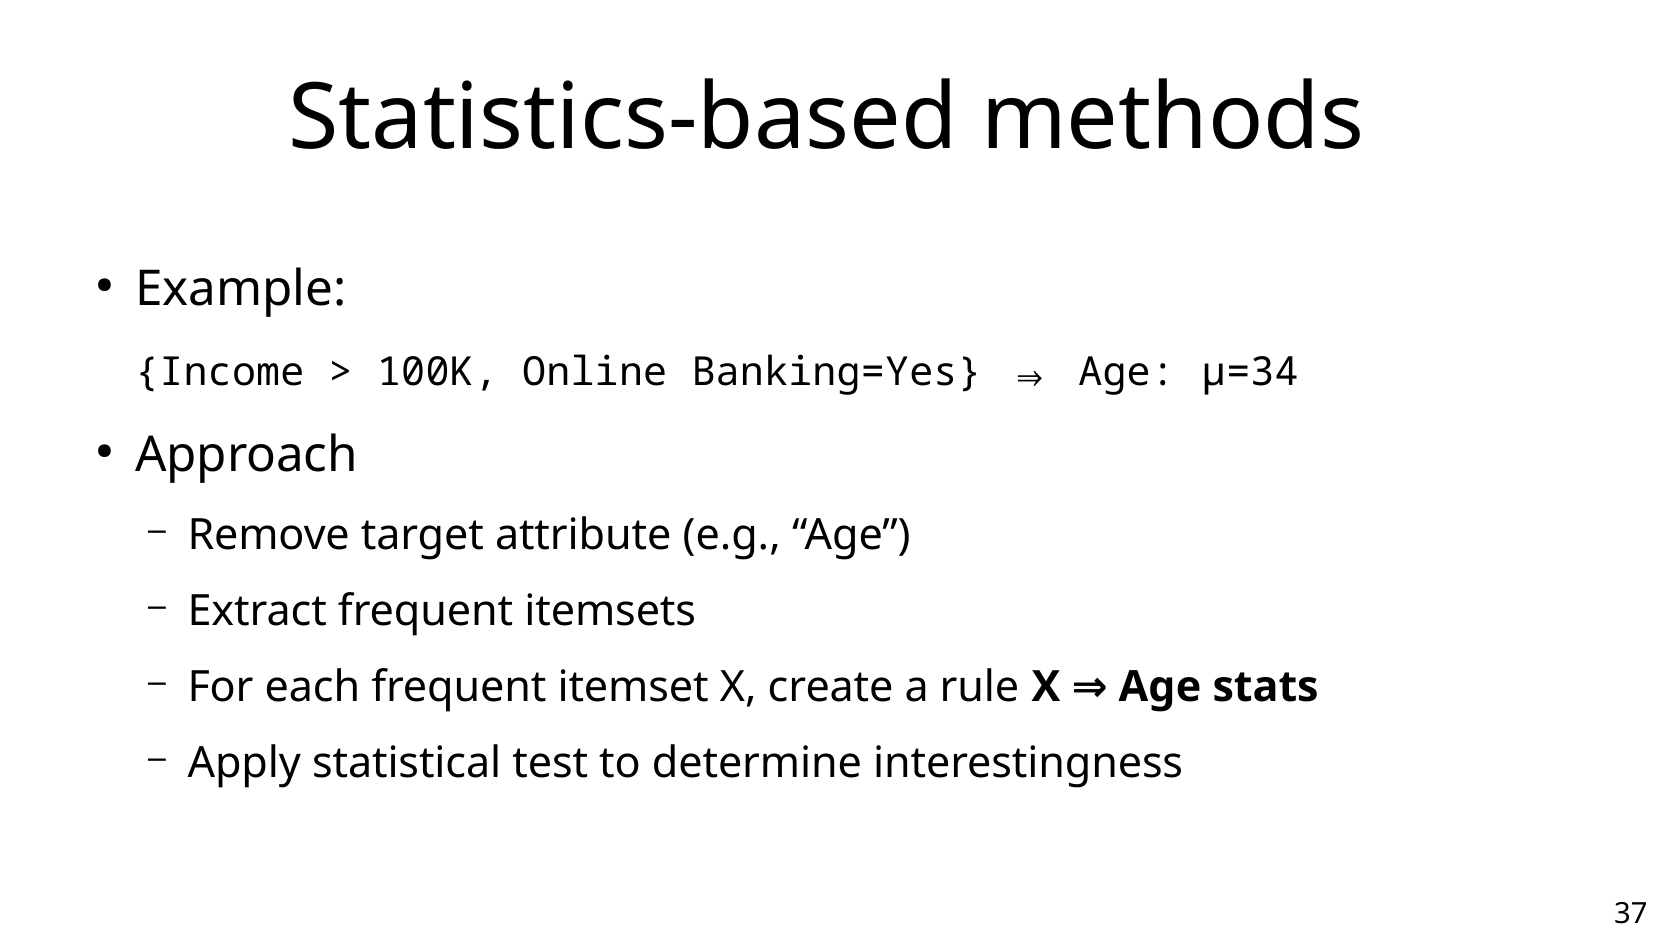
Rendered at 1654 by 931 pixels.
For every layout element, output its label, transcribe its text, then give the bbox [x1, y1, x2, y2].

title Statistics-based methods [82, 1, 1571, 226]
list Example: {Income > 100K, Online Banking=Yes} ⇒ Age: μ=34 Approach Remove target attribute (e.g., “Age”) Extract frequent itemsets For each frequent itemset X, create a rule X ⇒ Age stats Apply statistical test to determine interestingness [82, 253, 1571, 793]
